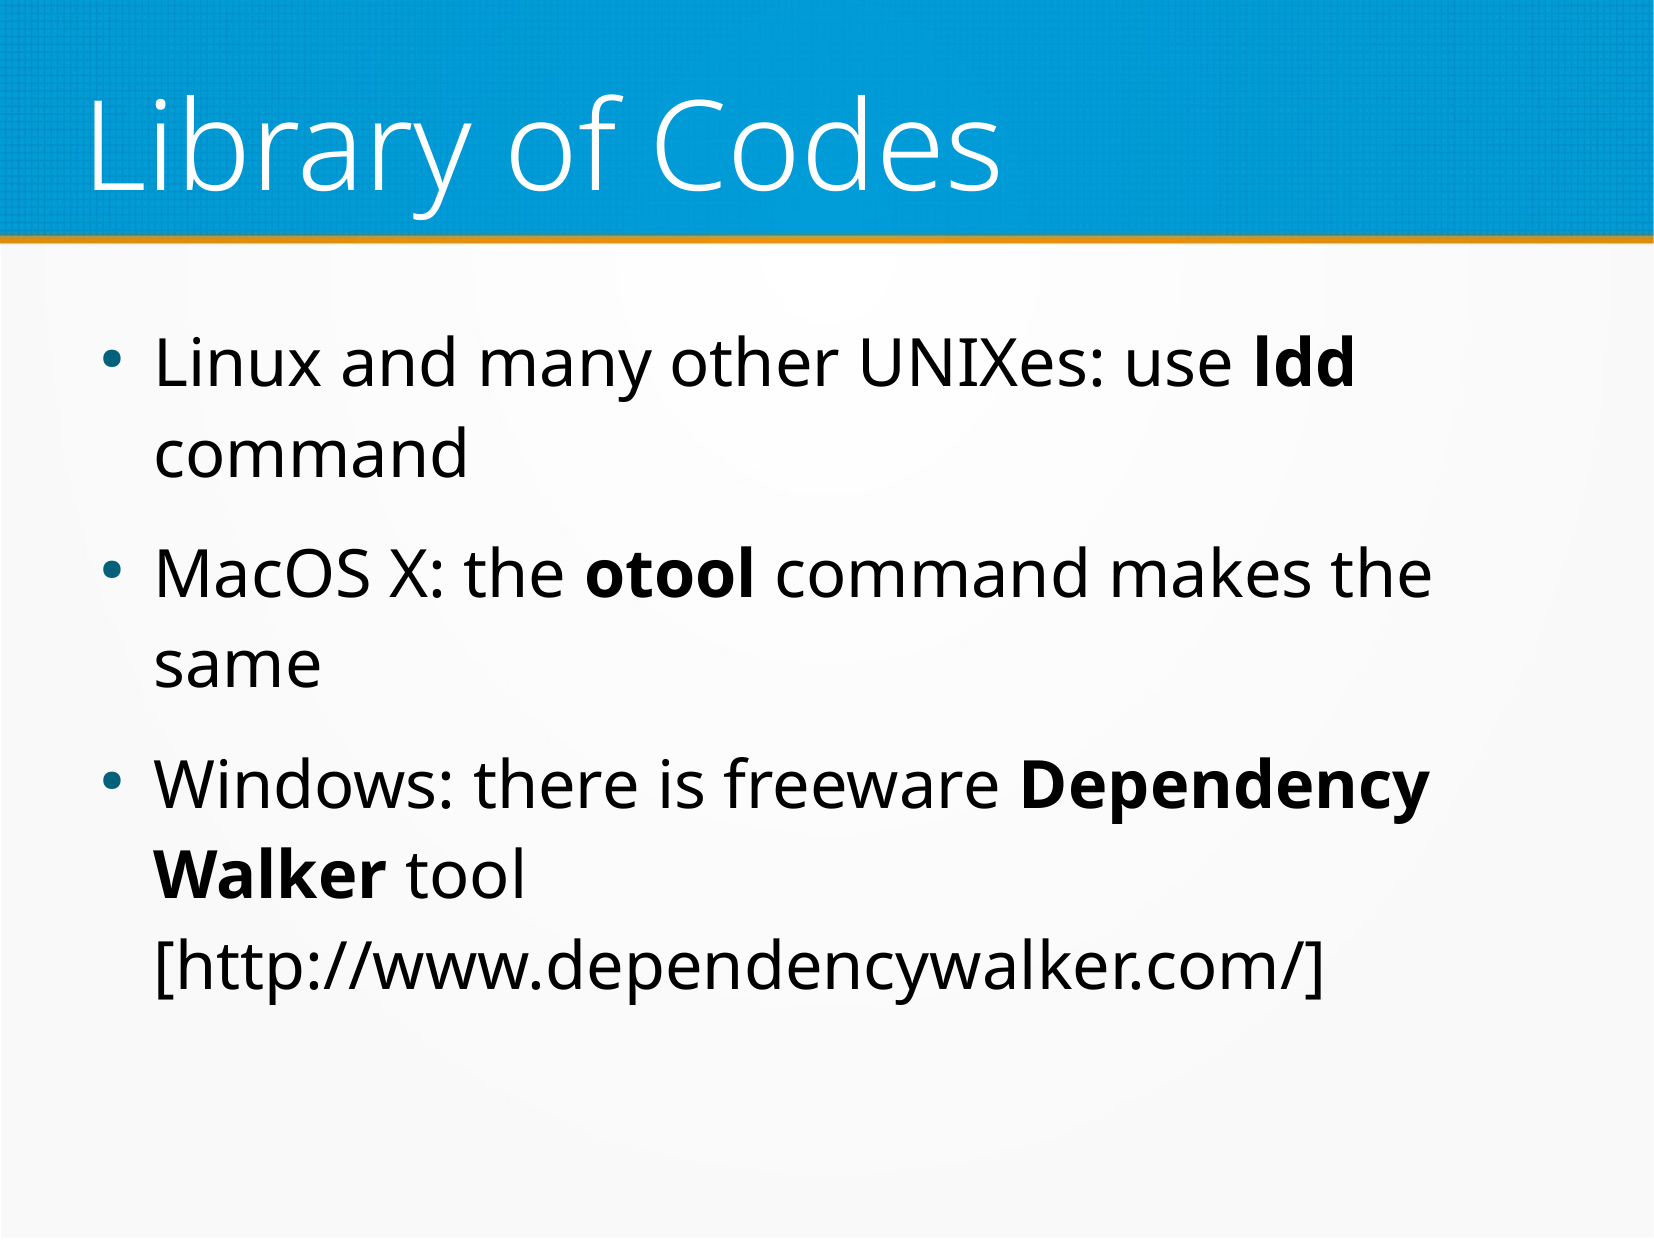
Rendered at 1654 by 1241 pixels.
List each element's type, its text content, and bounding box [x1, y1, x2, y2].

picture [0, 233, 1654, 1241]
title Library of Codes [82, 19, 1571, 227]
list Linux and many other UNIXes: use ldd command MacOS X: the otool command makes the same Windows: there is freeware Dependency Walker tool [http://www.dependencywalker.com/] [82, 315, 1563, 1081]
